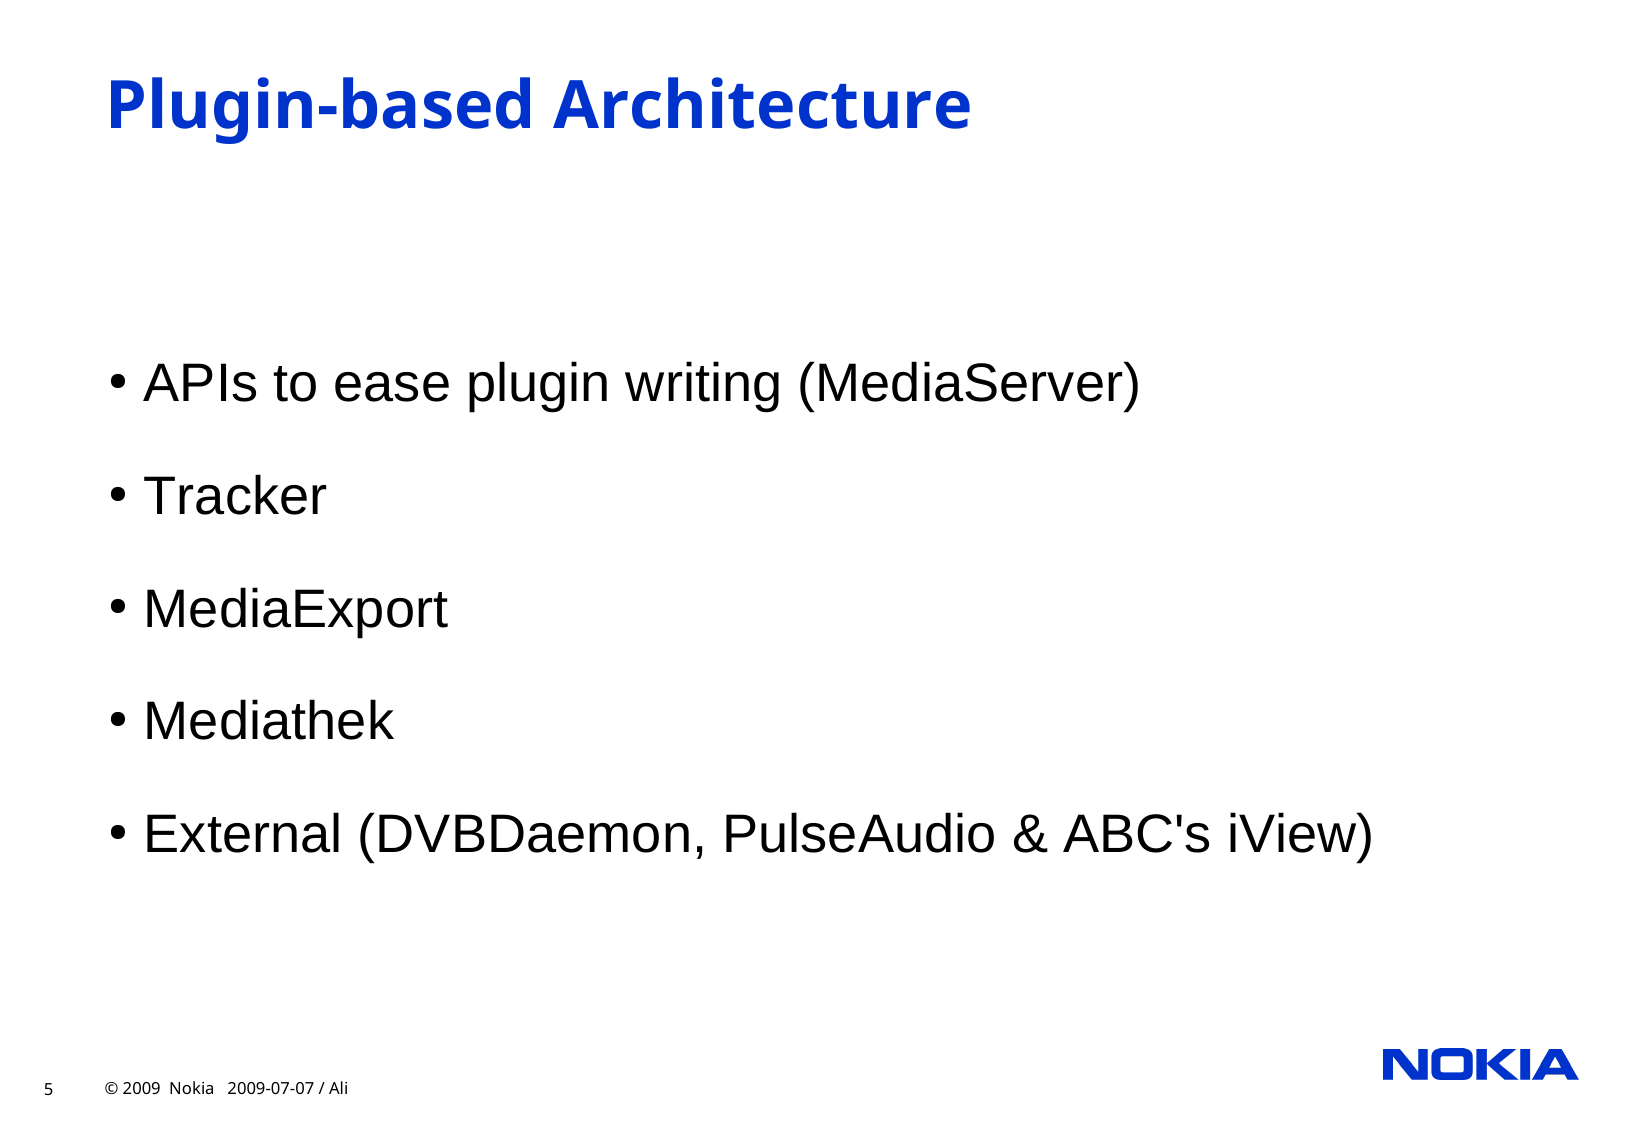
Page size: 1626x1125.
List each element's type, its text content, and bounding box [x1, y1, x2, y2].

text_box APIs to ease plugin writing (MediaServer) Tracker MediaExport Mediathek External (DVBDaemon, PulseAudio & ABC's iView) [37, 255, 1477, 931]
picture [1383, 1048, 1579, 1080]
title Plugin-based Architecture [105, 17, 1126, 188]
